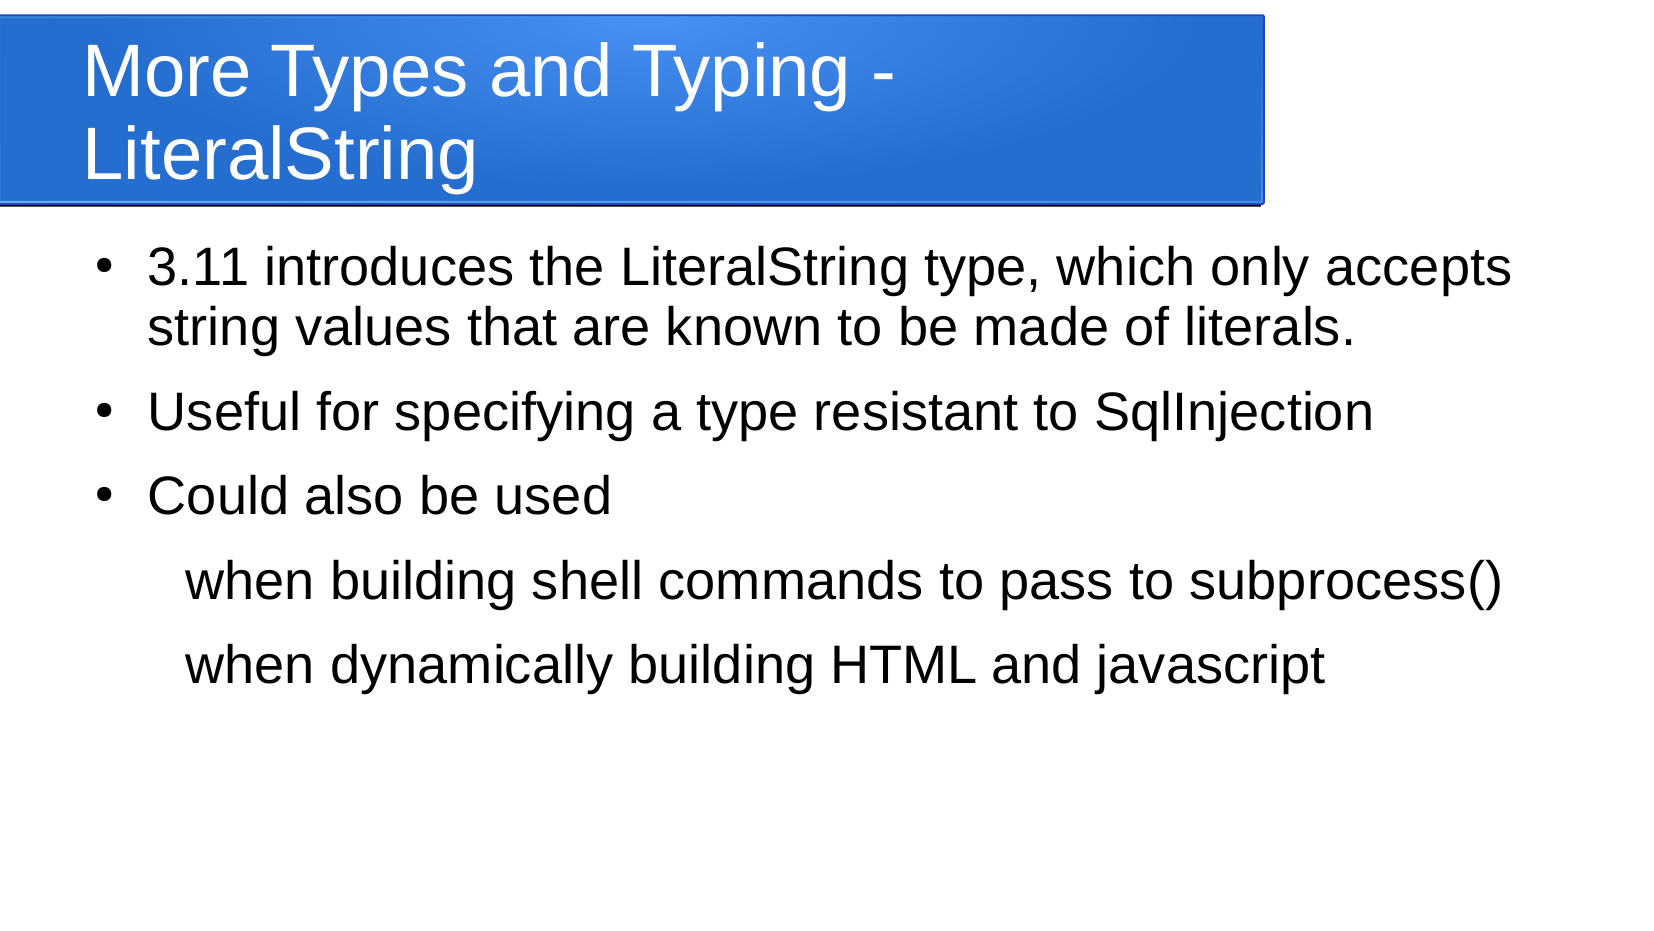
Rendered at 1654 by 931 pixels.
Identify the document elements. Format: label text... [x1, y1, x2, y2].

list 3.11 introduces the LiteralString type, which only accepts string values that are known to be made of literals. Useful for specifying a type resistant to SqlInjection Could also be used when building shell commands to pass to subprocess() when dynamically building HTML and javascript [76, 236, 1565, 867]
title More Types and Typing - LiteralString [82, 29, 1235, 196]
